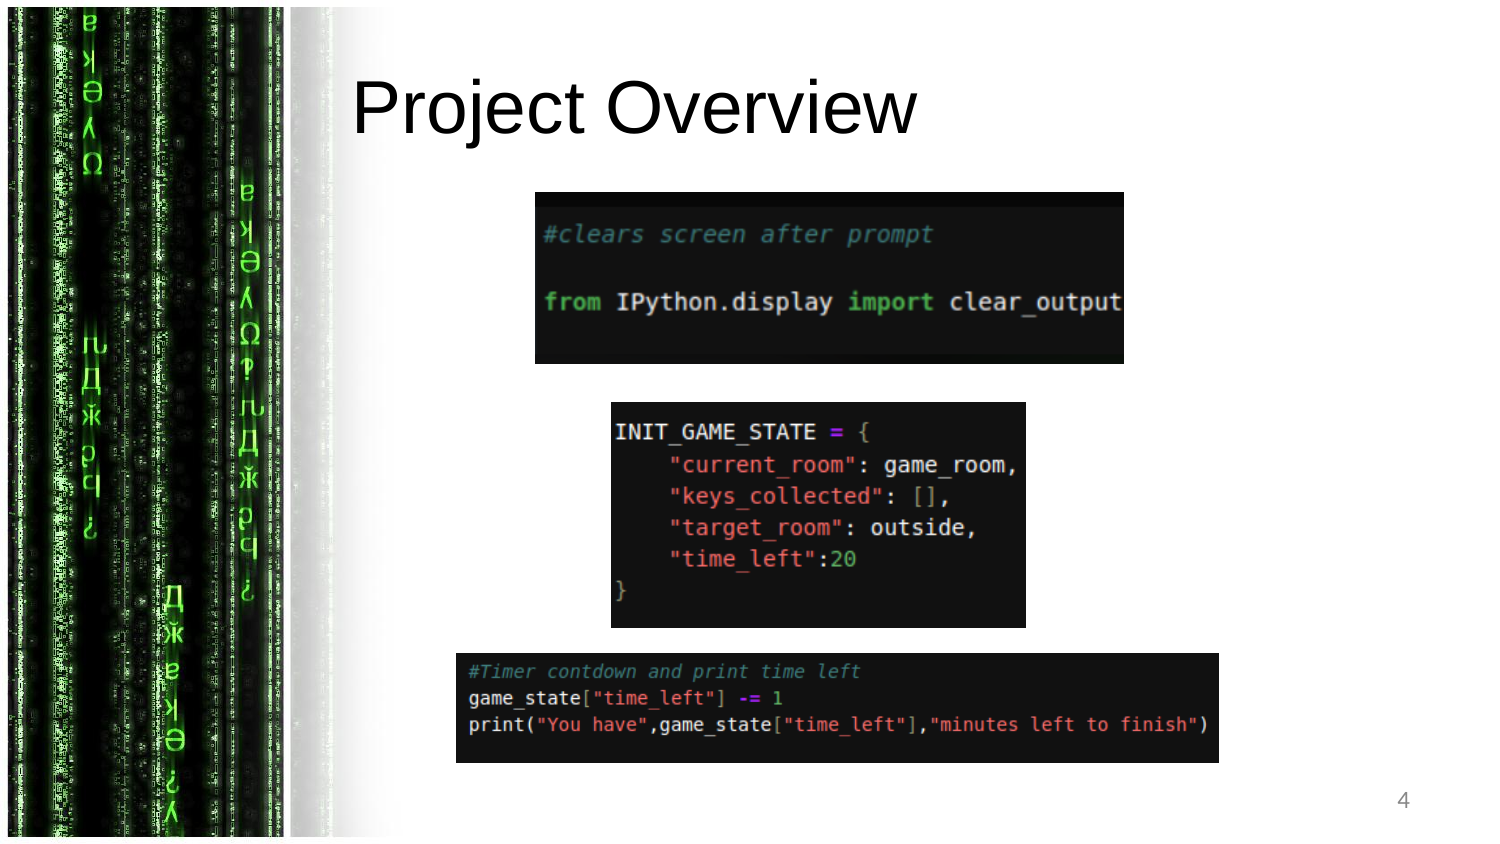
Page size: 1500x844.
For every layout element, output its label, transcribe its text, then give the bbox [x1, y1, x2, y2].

title Project Overview [336, 33, 1425, 175]
picture [0, 0, 1500, 844]
slide_number <number> [1074, 776, 1425, 822]
